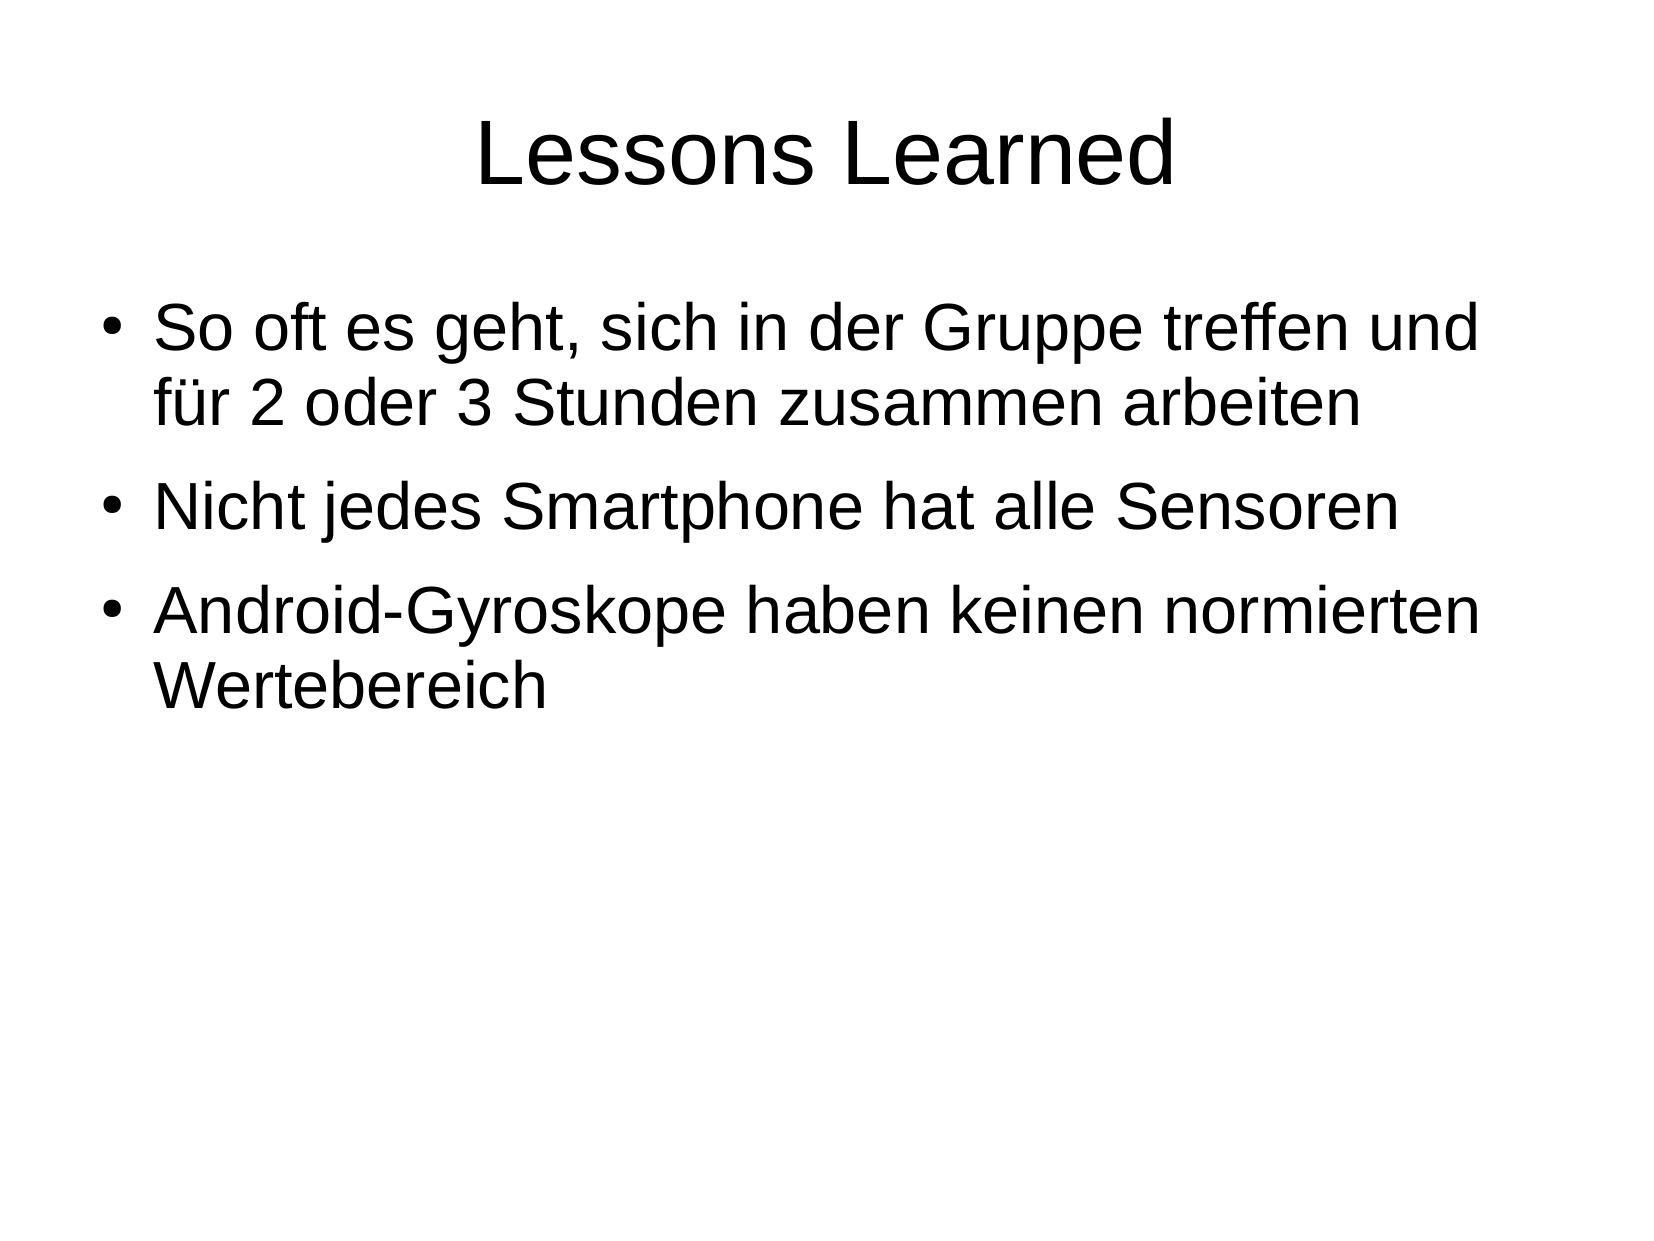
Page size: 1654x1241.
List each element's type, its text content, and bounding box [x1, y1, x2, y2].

title Lessons Learned [82, 49, 1571, 257]
list So oft es geht, sich in der Gruppe treffen und für 2 oder 3 Stunden zusammen arbeiten Nicht jedes Smartphone hat alle Sensoren Android-Gyroskope haben keinen normierten Wertebereich [82, 290, 1571, 1010]
